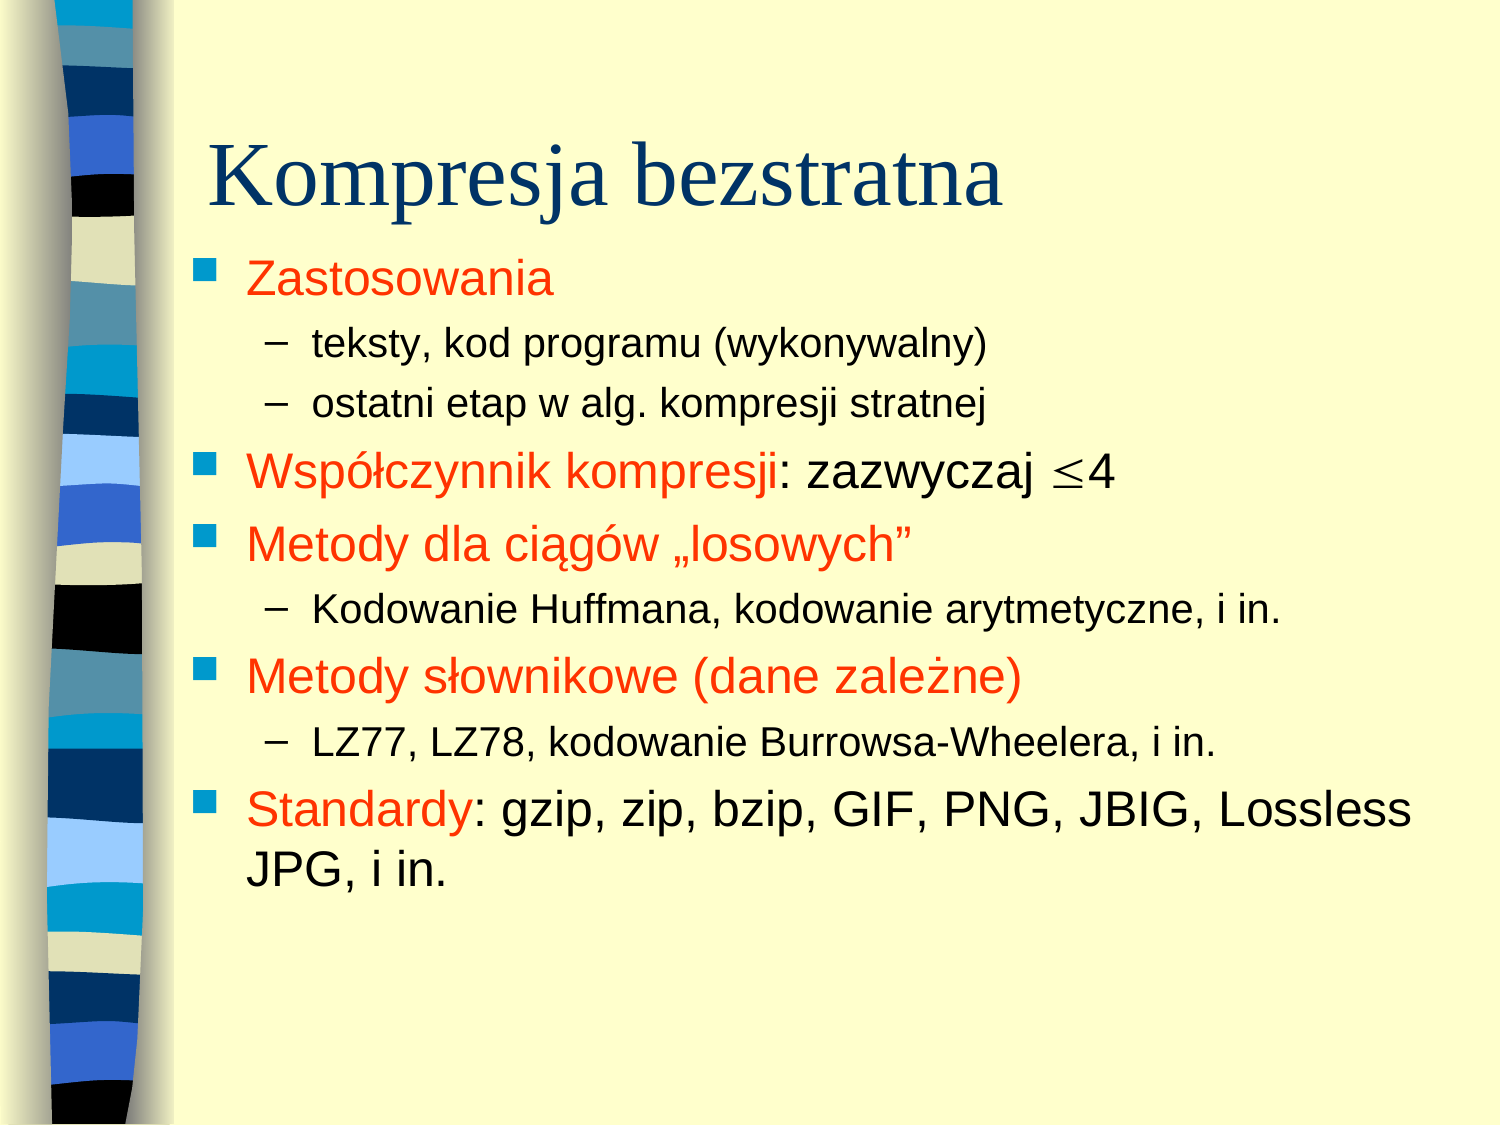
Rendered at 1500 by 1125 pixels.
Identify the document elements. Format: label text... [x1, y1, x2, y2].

list Zastosowania teksty, kod programu (wykonywalny) ostatni etap w alg. kompresji stratnej Współczynnik kompresji: zazwyczaj 4 Metody dla ciągów „losowych” Kodowanie Huffmana, kodowanie arytmetyczne, i in. Metody słownikowe (dane zależne) LZ77, LZ78, kodowanie Burrowsa-Wheelera, i in. Standardy: gzip, zip, bzip, GIF, PNG, JBIG, Lossless JPG, i in. [174, 237, 1450, 913]
title Kompresja bezstratna [192, 74, 1468, 263]
